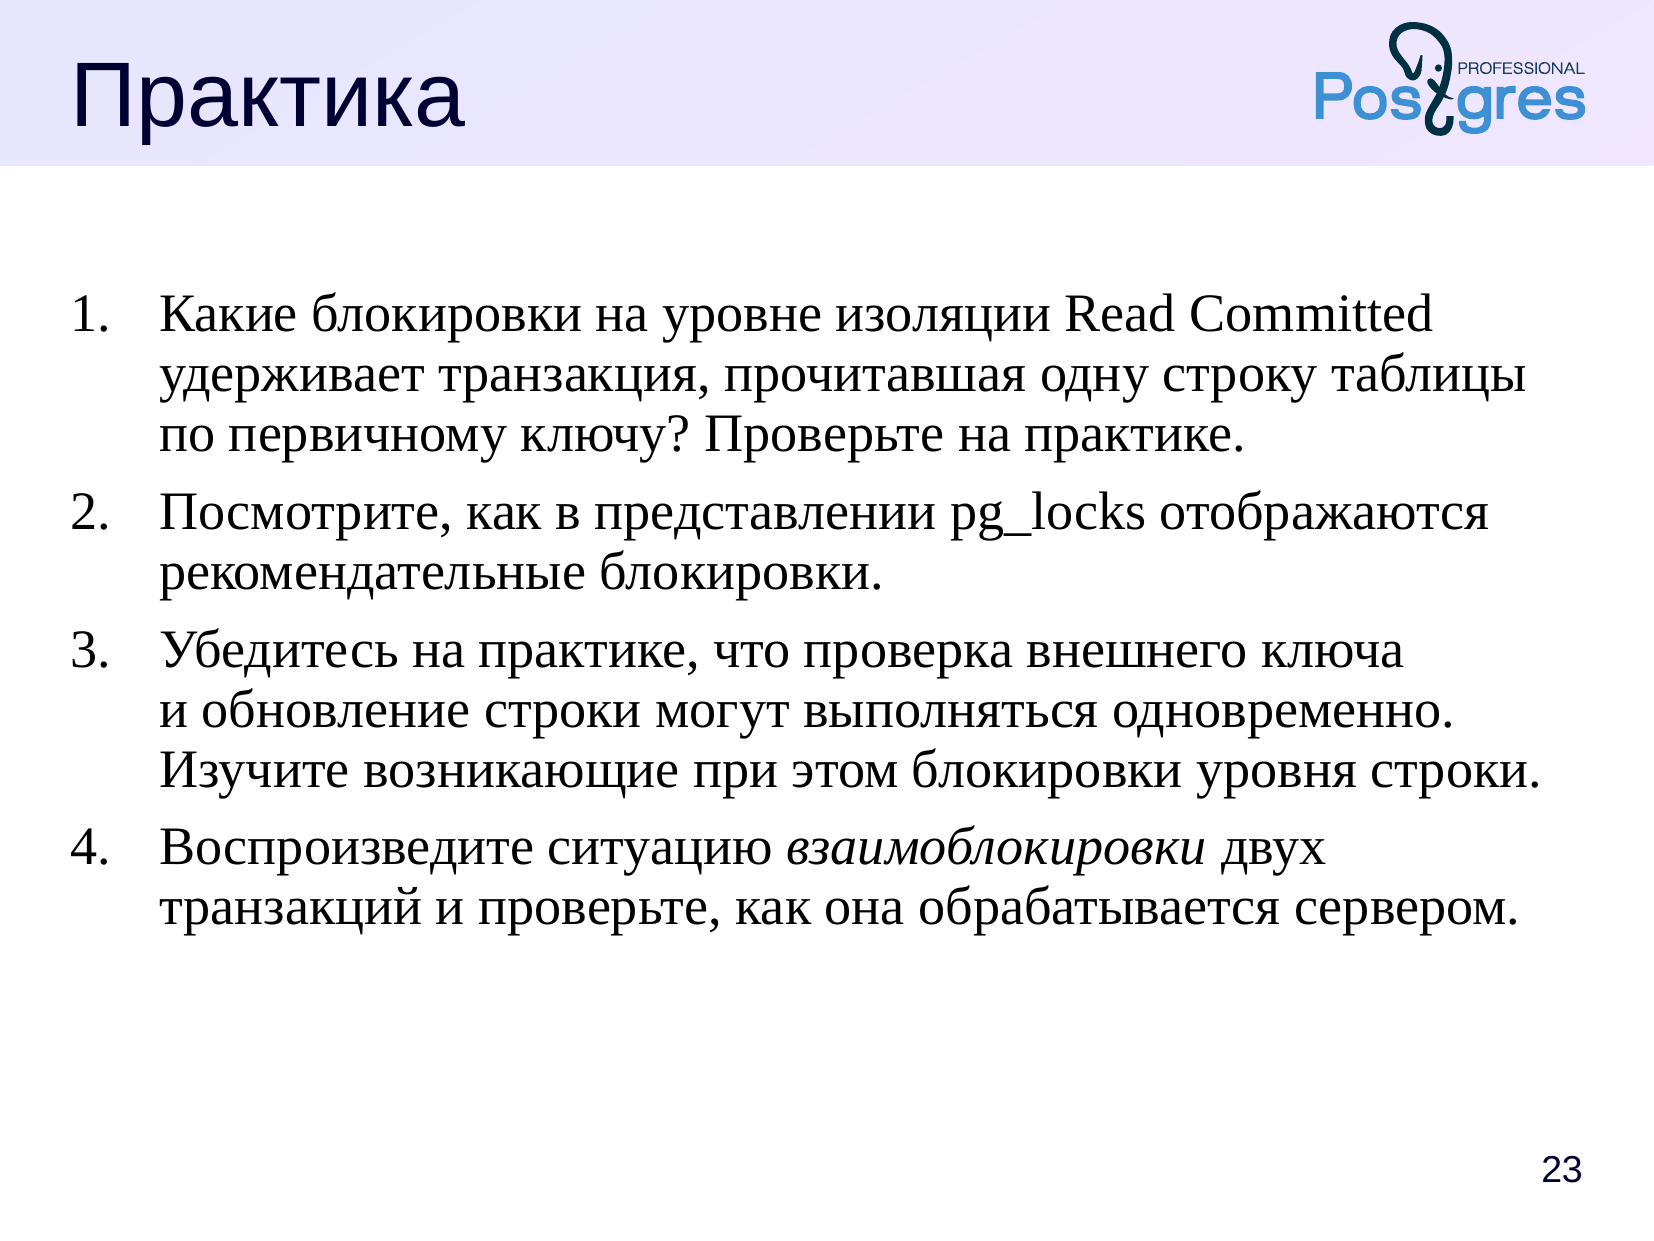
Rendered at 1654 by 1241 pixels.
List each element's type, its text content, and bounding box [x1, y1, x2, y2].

title Практика [70, 43, 1241, 147]
list Какие блокировки на уровне изоляции Read Committed удерживает транзакция, прочитавшая одну строку таблицы по первичному ключу? Проверьте на практике. Посмотрите, как в представлении pg_locks отображаются рекомендательные блокировки. Убедитесь на практике, что проверка внешнего ключа и обновление строки могут выполняться одновременно. Изучите возникающие при этом блокировки уровня строки. Воспроизведите ситуацию взаимоблокировки двух транзакций и проверьте, как она обрабатывается сервером. [70, 283, 1583, 1134]
